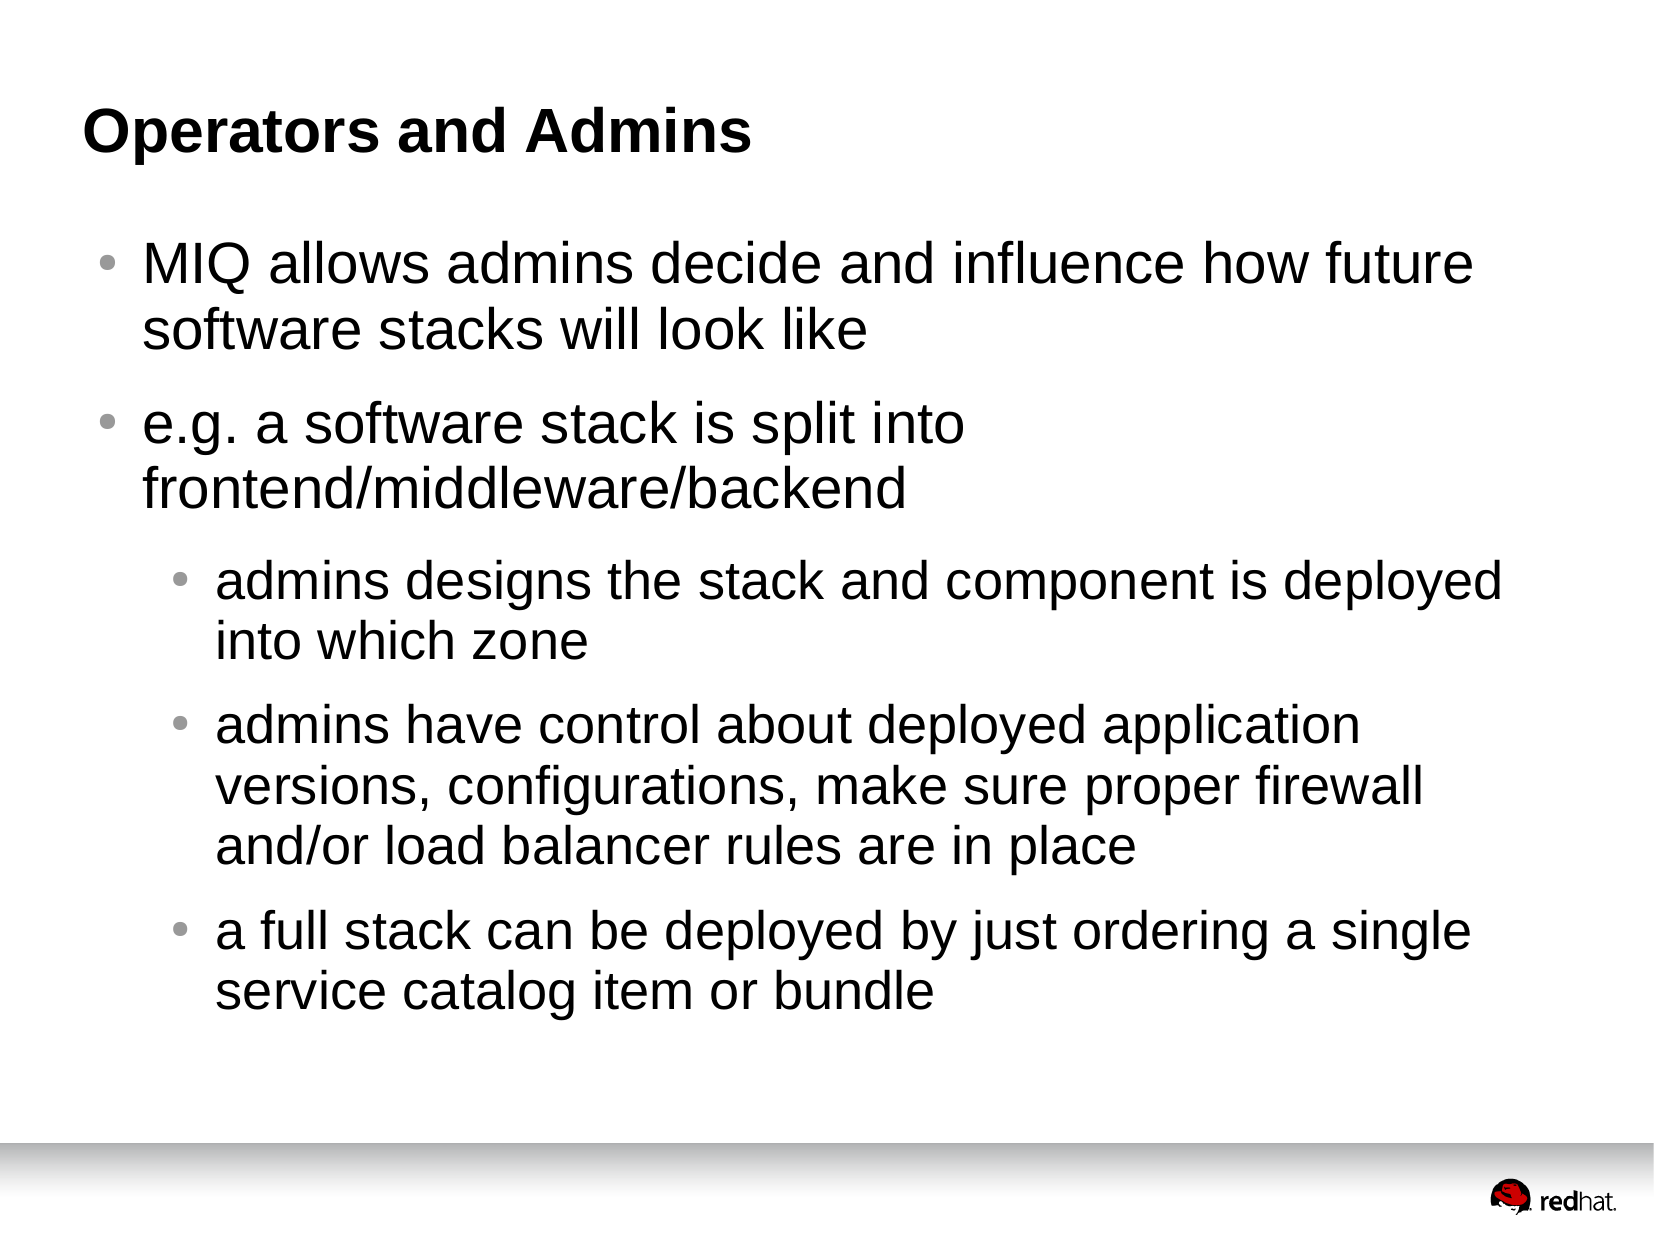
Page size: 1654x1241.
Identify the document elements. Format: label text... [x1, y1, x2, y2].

title Operators and Admins [82, 37, 1571, 225]
picture [0, 1143, 1654, 1241]
list MIQ allows admins decide and influence how future software stacks will look like e.g. a software stack is split into frontend/middleware/backend admins designs the stack and component is deployed into which zone admins have control about deployed application versions, configurations, make sure proper firewall and/or load balancer rules are in place a full stack can be deployed by just ordering a single service catalog item or bundle [82, 231, 1571, 1103]
